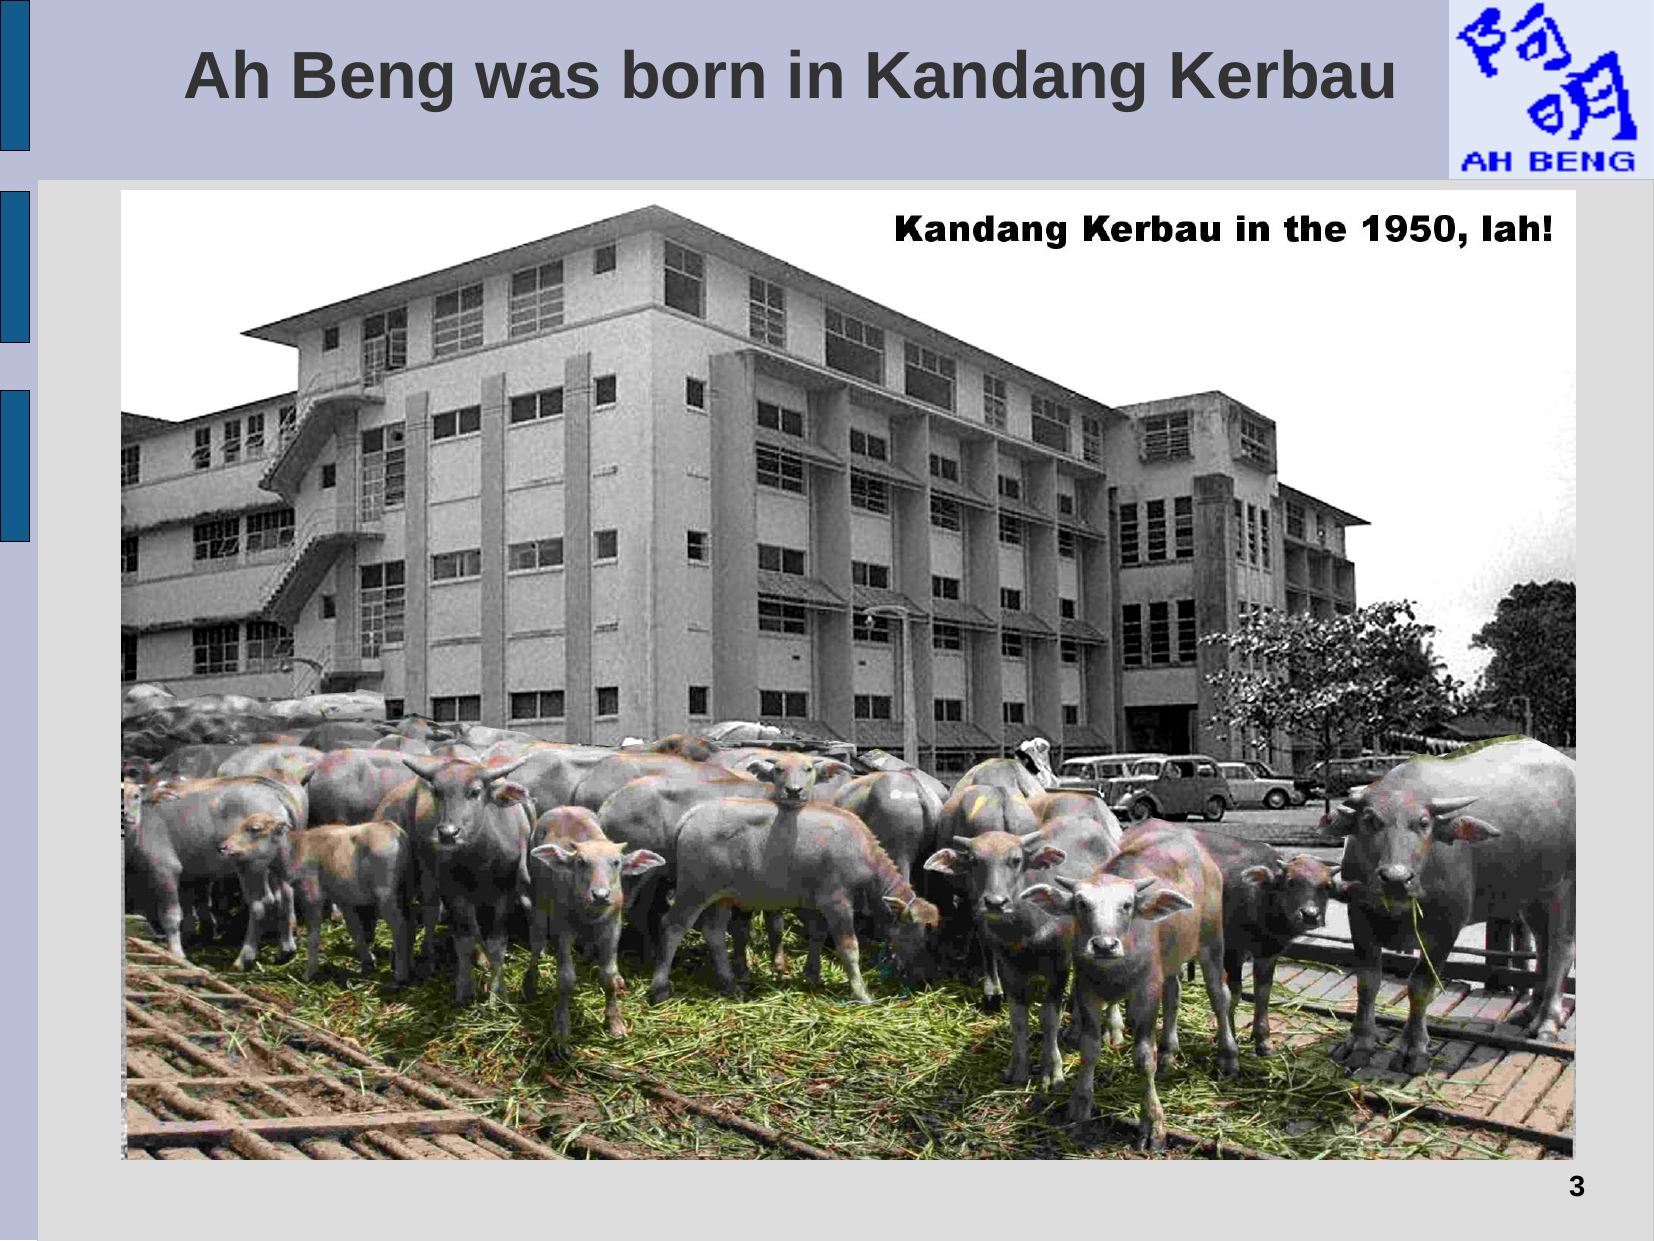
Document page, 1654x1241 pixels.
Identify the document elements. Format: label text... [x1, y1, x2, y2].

title Ah Beng was born in Kandang Kerbau [112, 0, 1470, 151]
picture [121, 187, 1576, 1163]
picture [1449, 0, 1654, 179]
